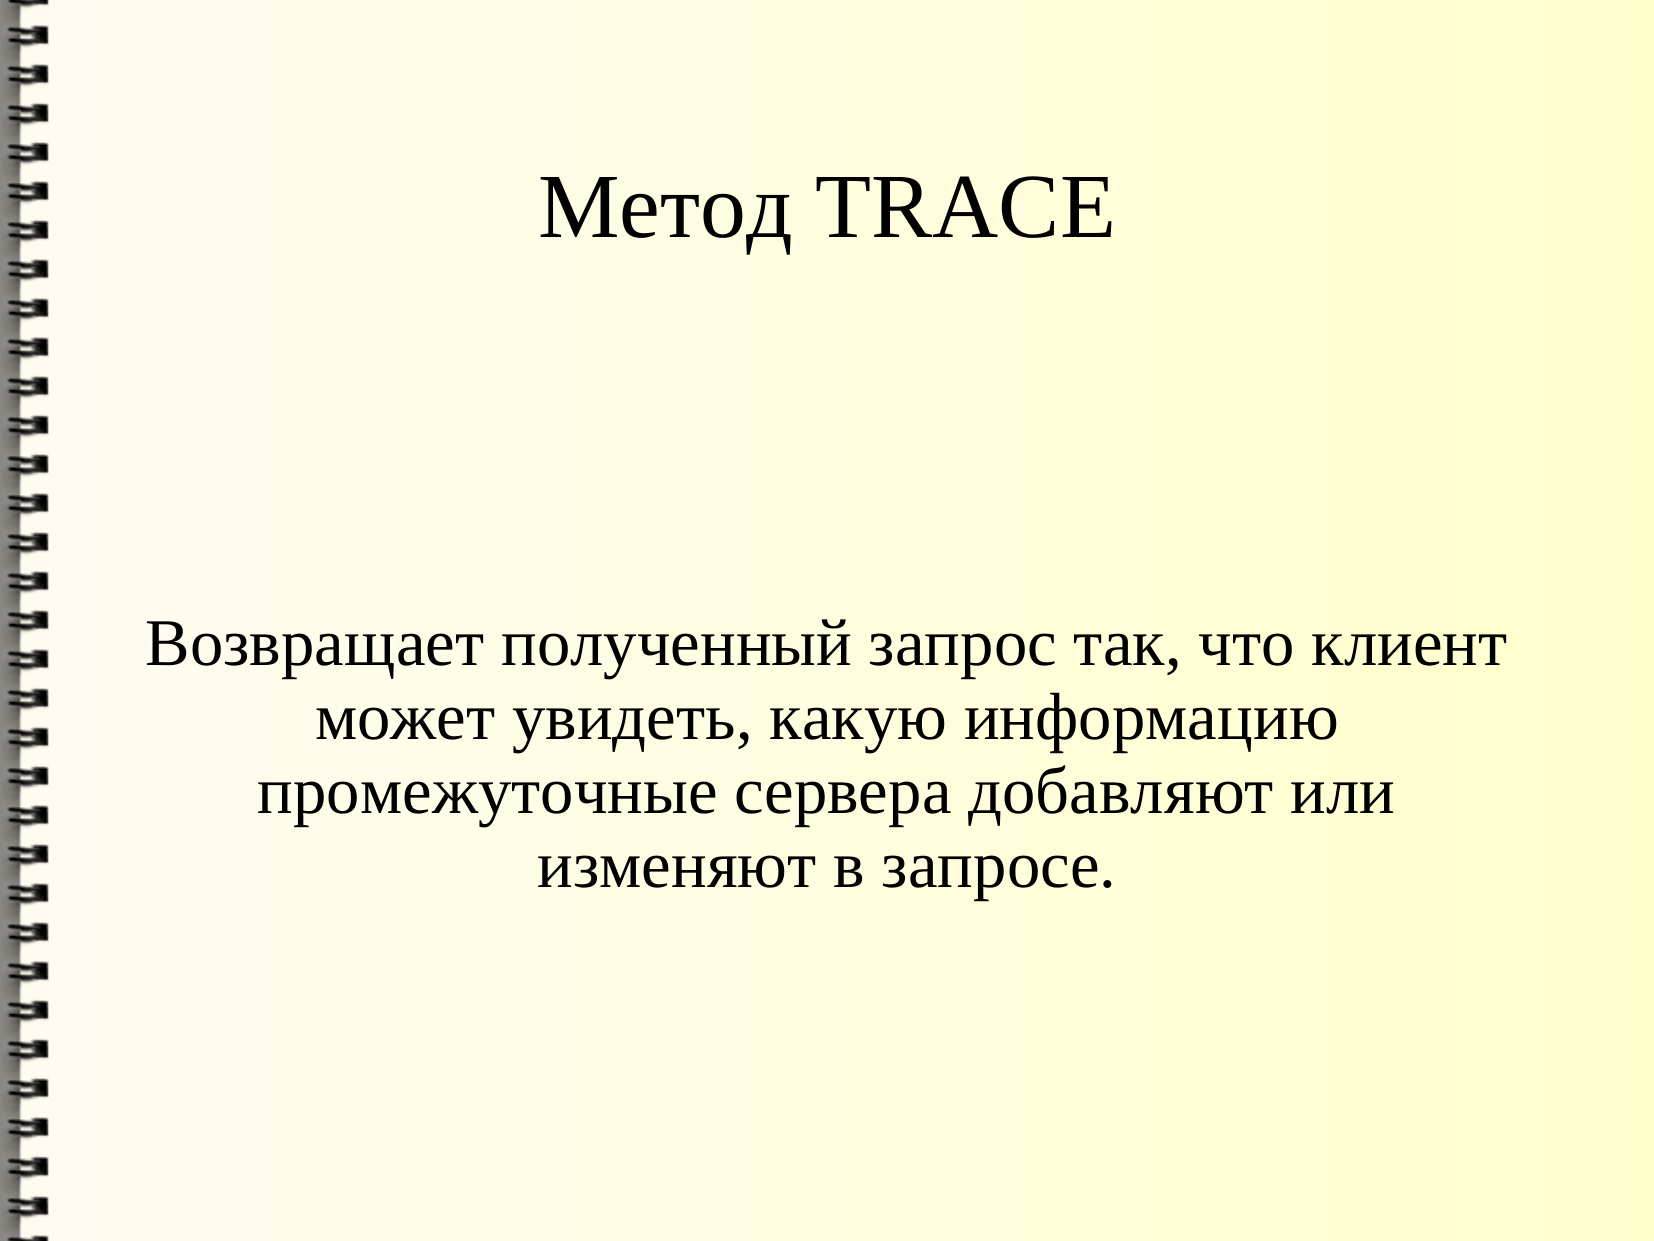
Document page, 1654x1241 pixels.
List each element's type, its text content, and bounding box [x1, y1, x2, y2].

title Метод TRACE [121, 102, 1534, 311]
picture [0, 0, 1654, 1241]
subtitle Возвращает полученный запрос так, что клиент может увидеть, какую информацию промежуточные сервера добавляют или изменяют в запросе. [121, 344, 1534, 1164]
